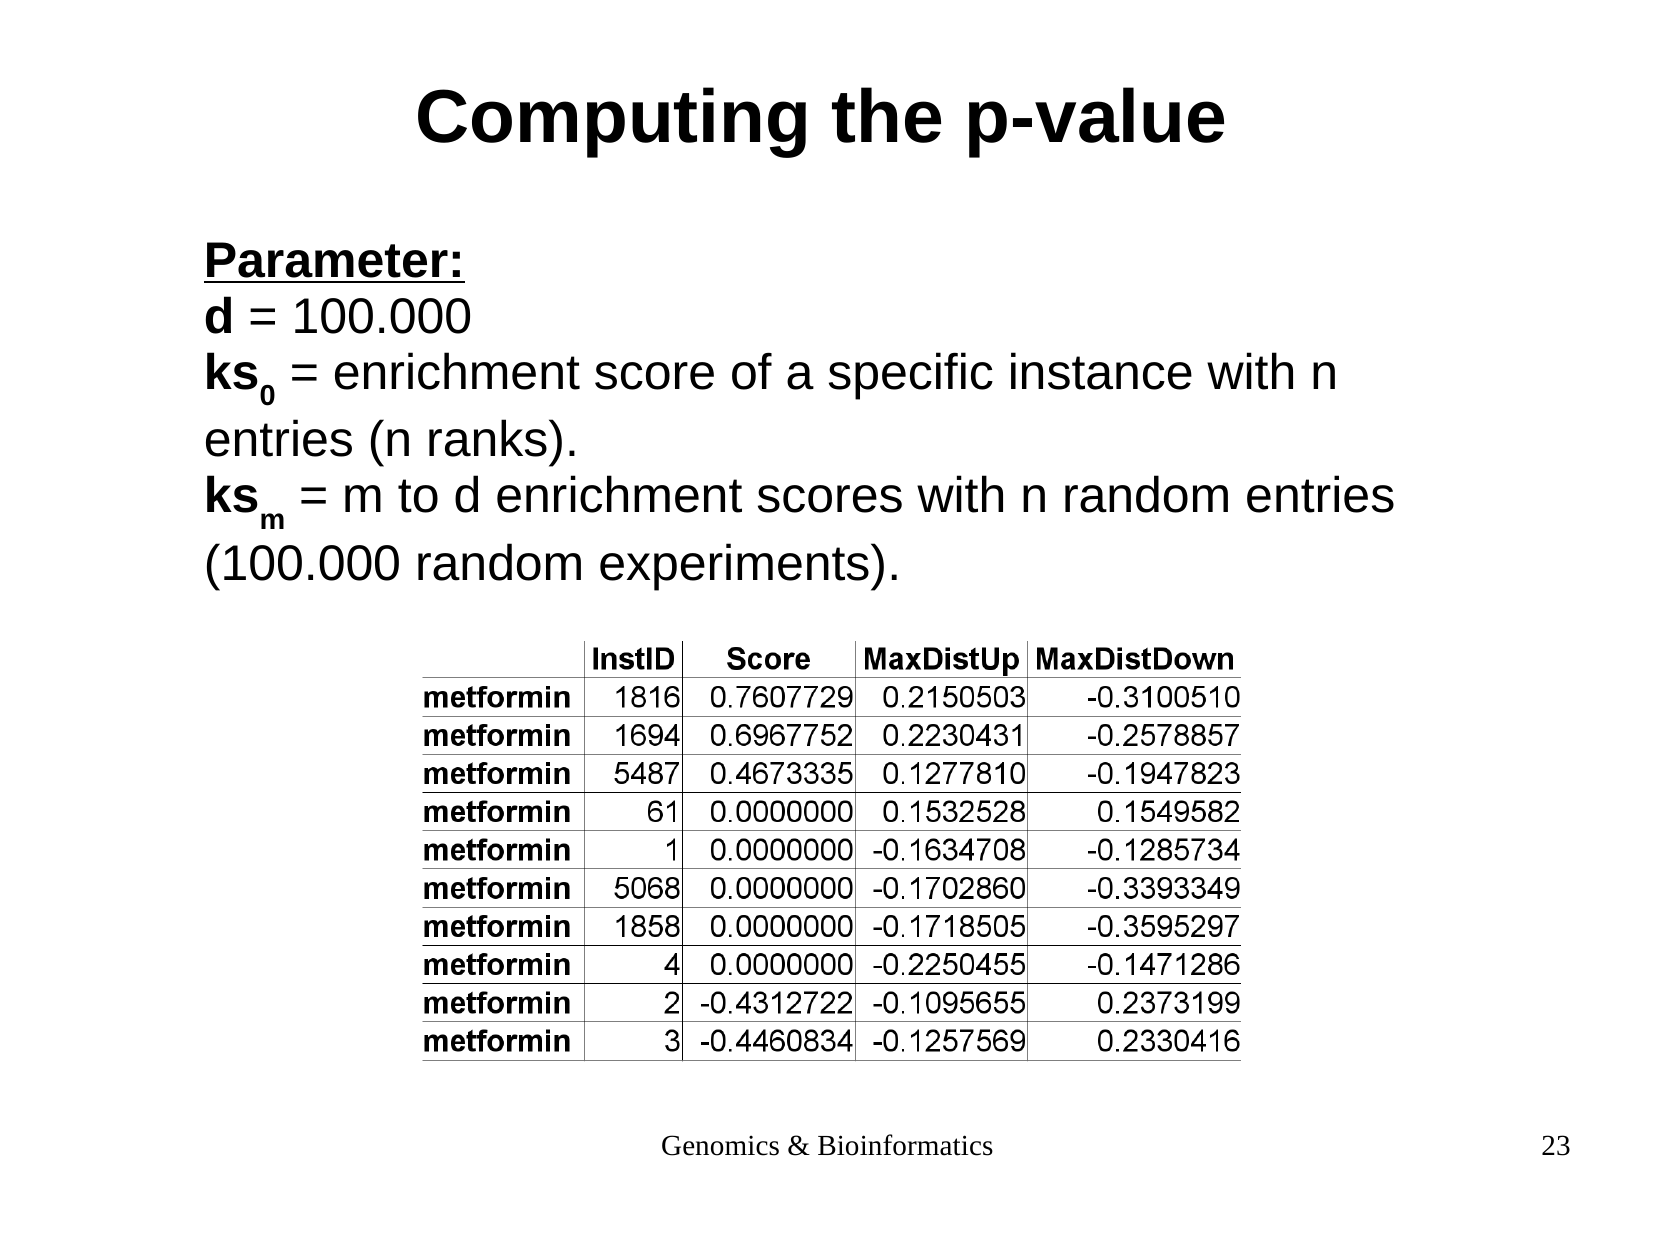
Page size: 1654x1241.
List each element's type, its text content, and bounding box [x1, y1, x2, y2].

text_box Computing the p-value [401, 66, 1253, 166]
picture [386, 619, 1268, 1092]
text_box Parameter: d = 100.000 ks0 = enrichment score of a specific instance with n entries (n ranks). ksm = m to d enrichment scores with n random entries (100.000 random experiments). [189, 225, 1465, 599]
